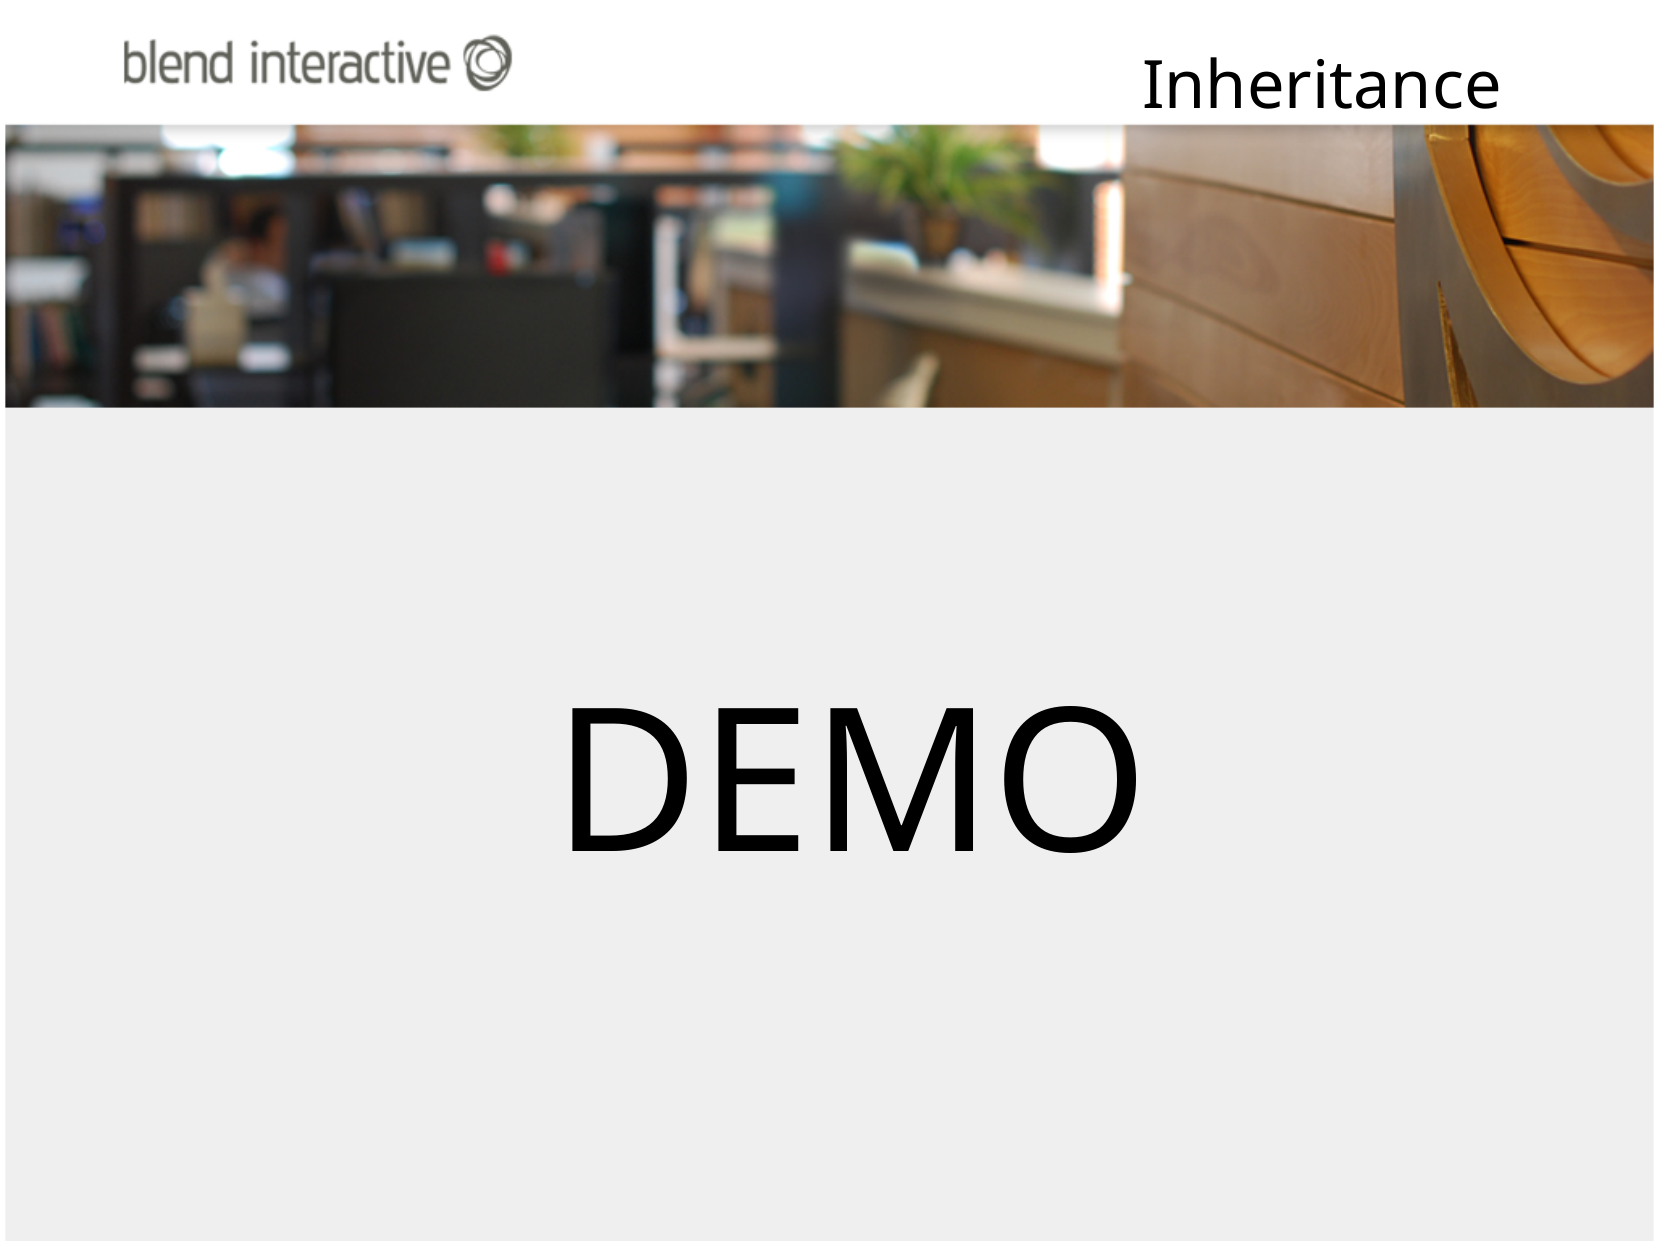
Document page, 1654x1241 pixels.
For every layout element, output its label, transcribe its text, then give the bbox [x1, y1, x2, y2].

text_box Inheritance [1127, 30, 1479, 125]
picture [5, 4, 1654, 1241]
text_box DEMO [539, 630, 1081, 885]
